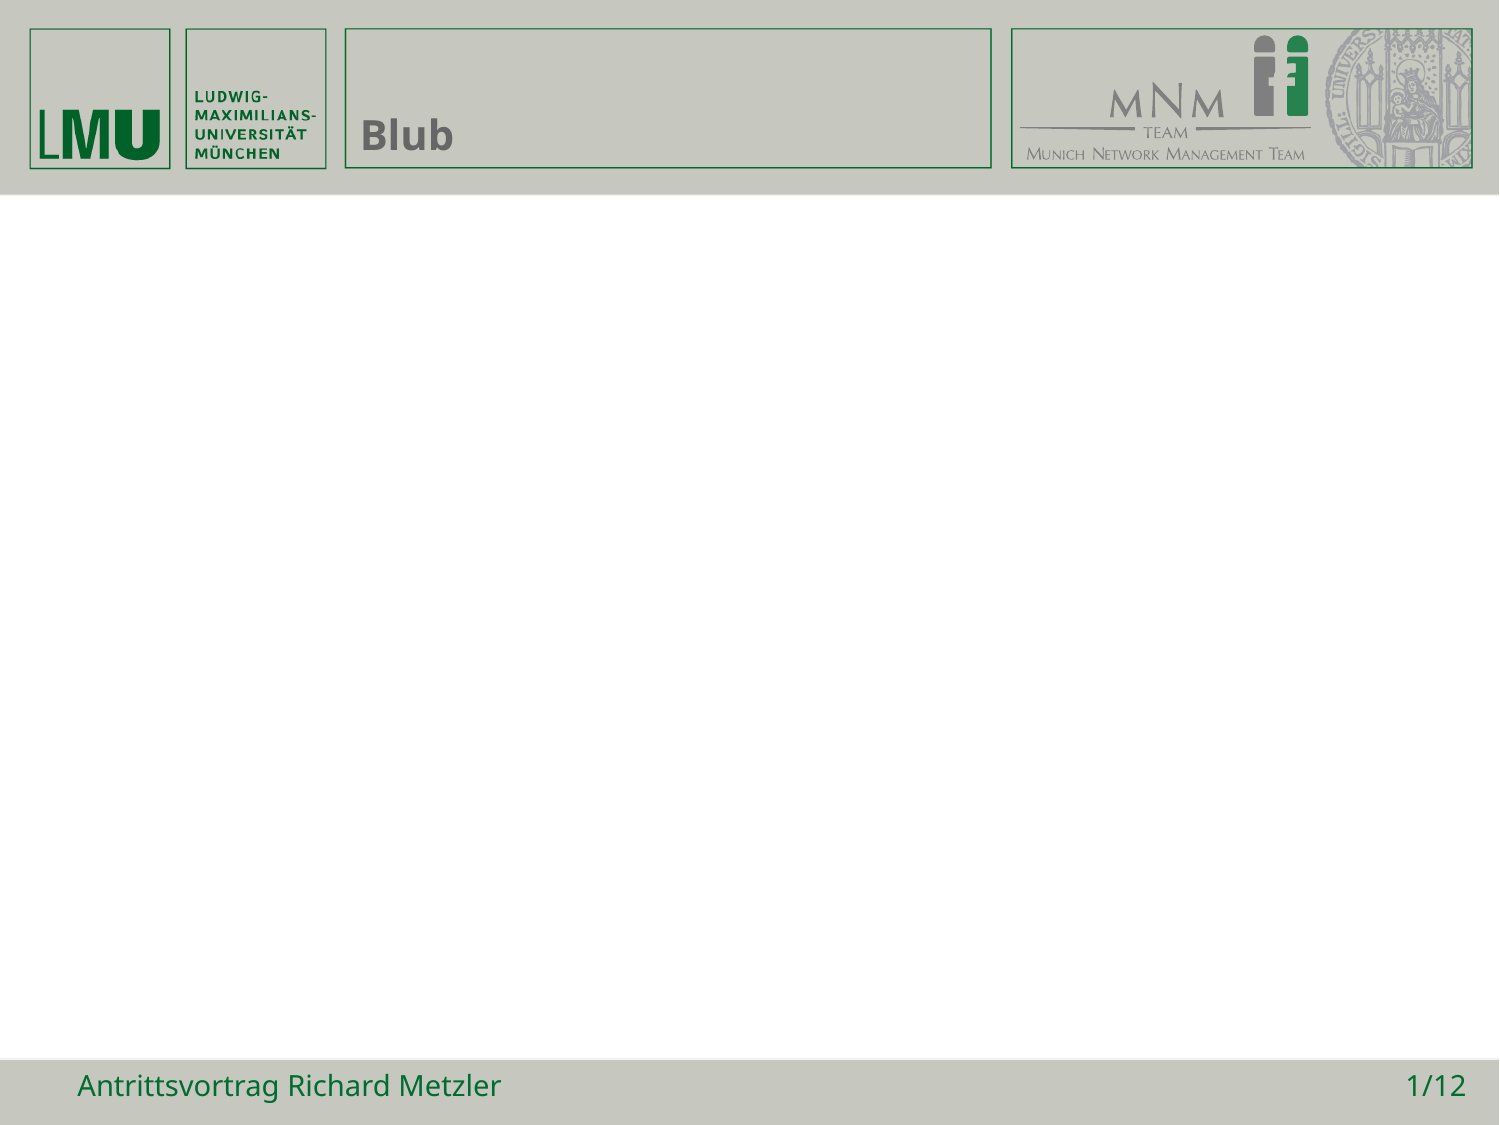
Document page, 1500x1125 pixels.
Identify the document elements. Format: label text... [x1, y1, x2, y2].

text_box Antrittsvortrag Richard Metzler [62, 1059, 1245, 1107]
picture [0, 0, 1499, 196]
text_box 1/12 [1320, 1059, 1482, 1107]
picture [0, 1058, 1499, 1125]
text_box Blub [345, 101, 986, 165]
